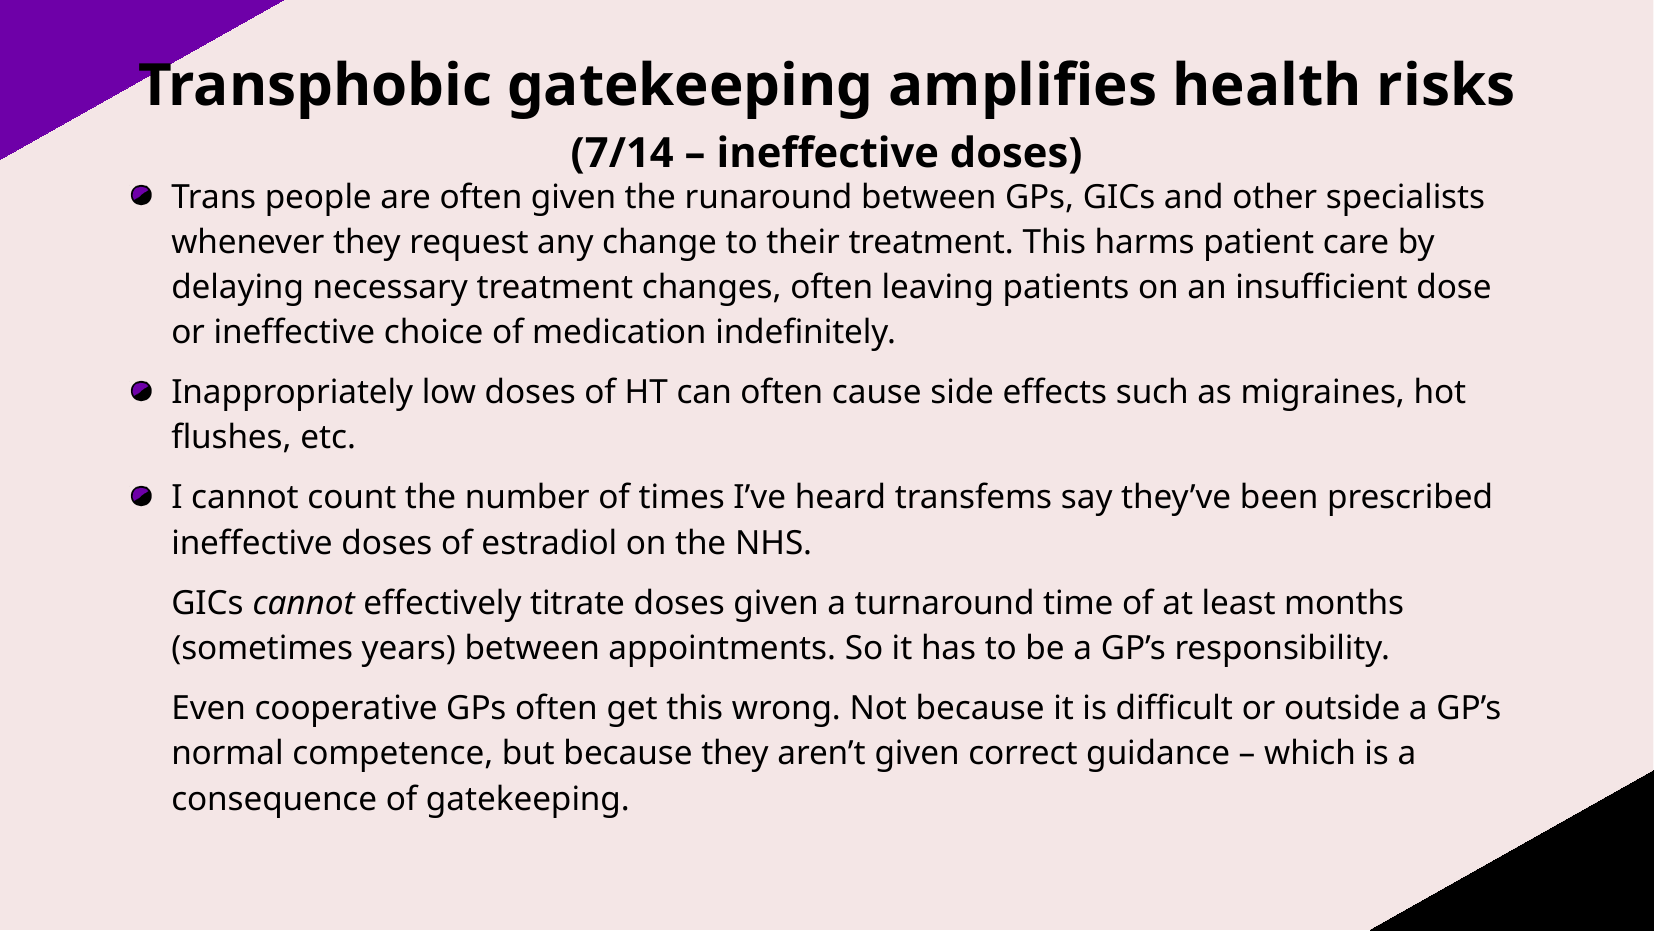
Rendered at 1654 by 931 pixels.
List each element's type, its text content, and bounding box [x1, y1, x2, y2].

text_box [1370, 770, 1654, 931]
text_box [0, 0, 284, 160]
subtitle Trans people are often given the runaround between GPs, GICs and other specialists whenever they request any change to their treatment. This harms patient care by delaying necessary treatment changes, often leaving patients on an insufficient dose or ineffective choice of medication indefinitely. Inappropriately low doses of HT can often cause side effects such as migraines, hot flushes, etc. I cannot count the number of times I’ve heard transfems say they’ve been prescribed ineffective doses of estradiol on the NHS. GICs cannot effectively titrate doses given a turnaround time of at least months (sometimes years) between appointments. So it has to be a GP’s responsibility. Even cooperative GPs often get this wrong. Not because it is difficult or outside a GP’s normal competence, but because they aren’t given correct guidance – which is a consequence of gatekeeping. [129, 187, 1512, 839]
title Transphobic gatekeeping amplifies health risks (7/14 – ineffective doses) [82, 35, 1571, 187]
